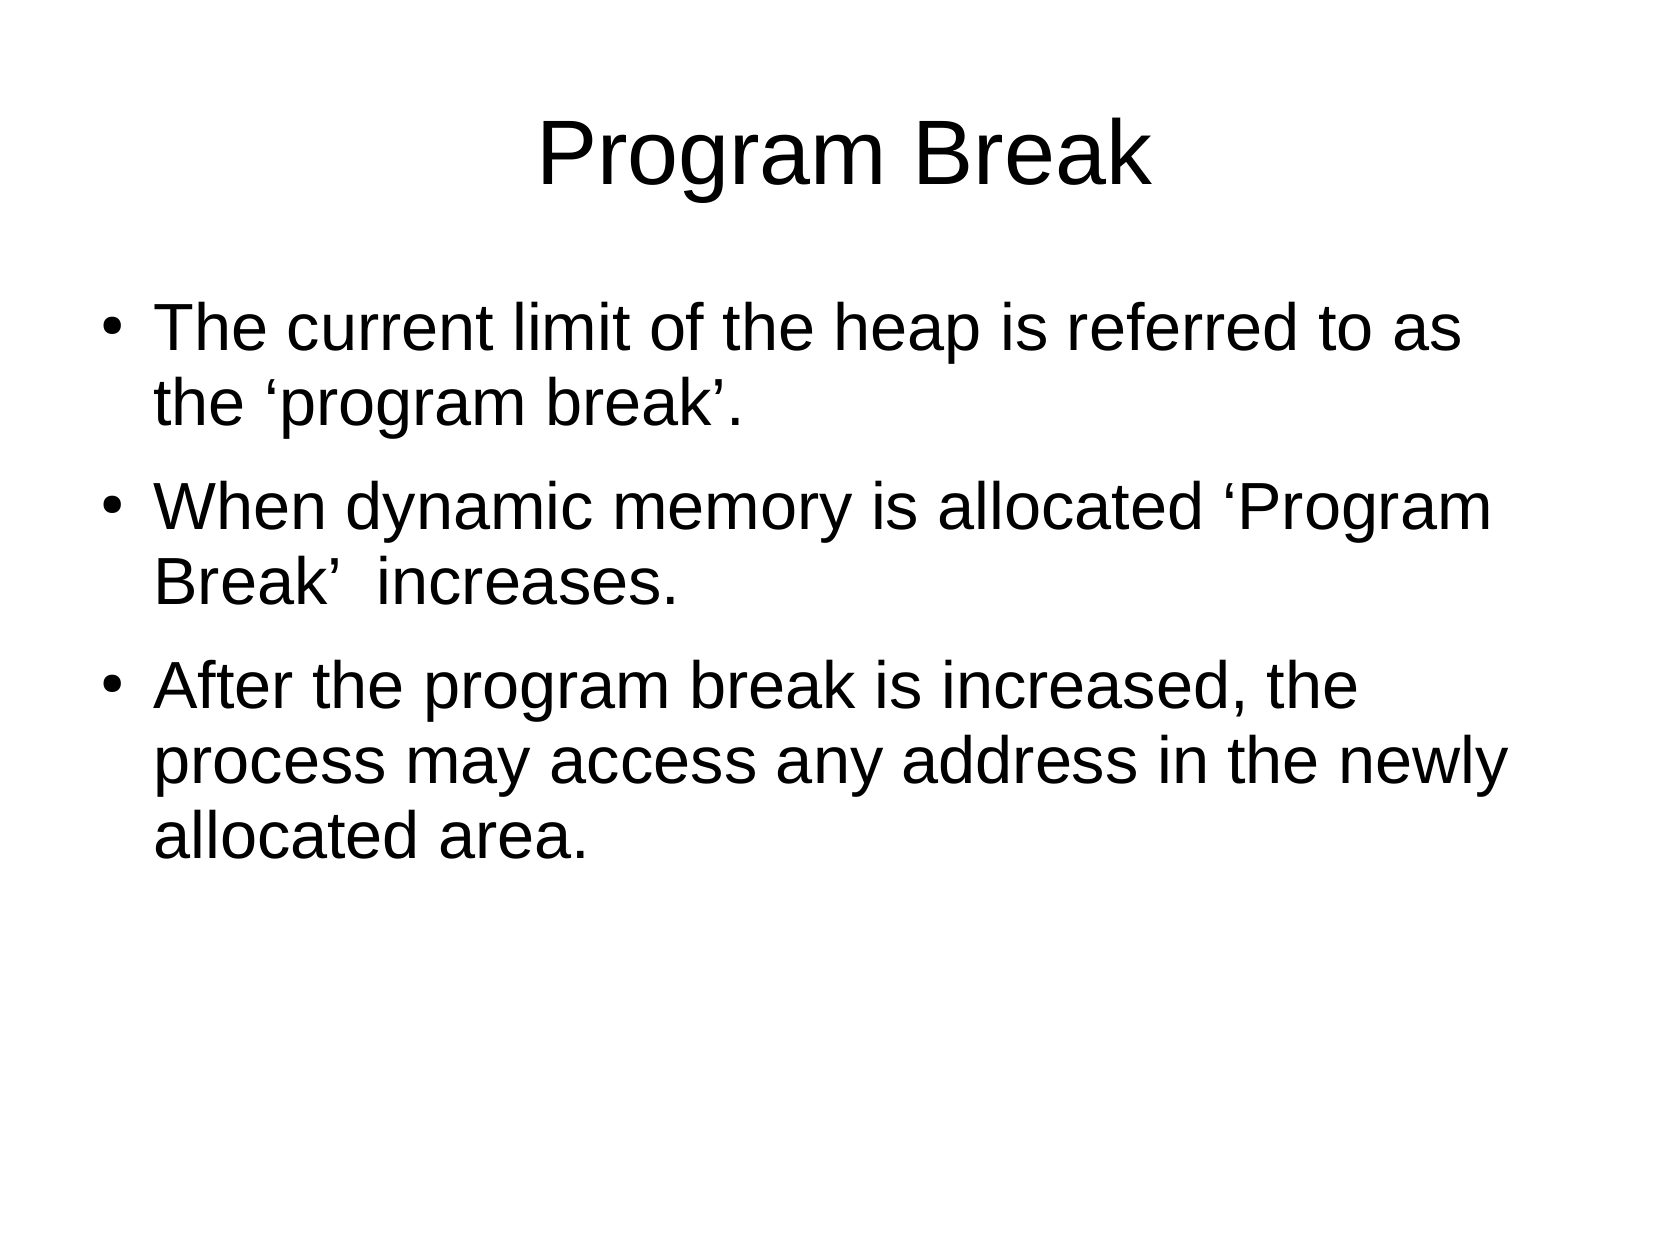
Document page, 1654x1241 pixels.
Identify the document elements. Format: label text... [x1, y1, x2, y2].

title Program Break [82, 49, 1571, 257]
list The current limit of the heap is referred to as the ‘program break’. When dynamic memory is allocated ‘Program Break’ increases. After the program break is increased, the process may access any address in the newly allocated area. [82, 290, 1571, 1010]
